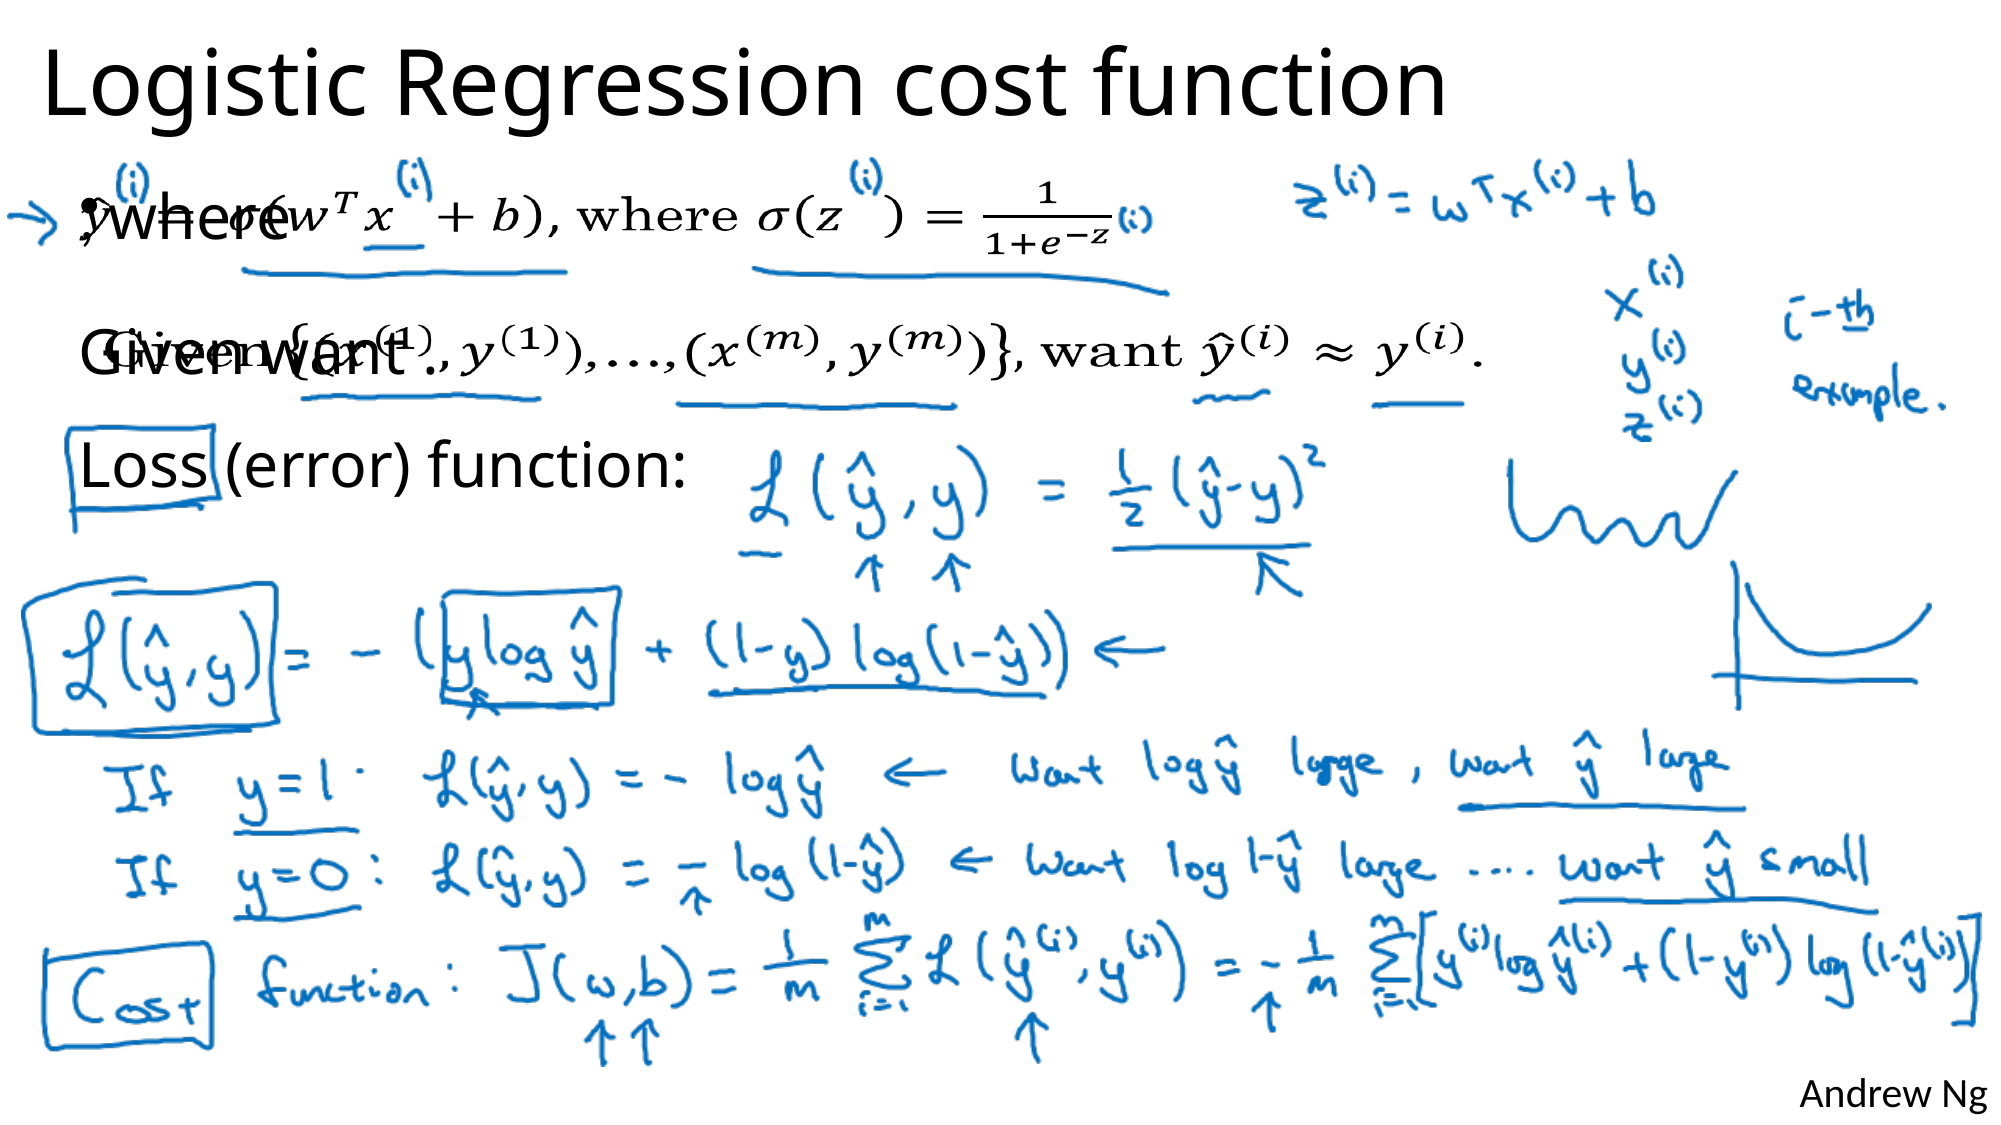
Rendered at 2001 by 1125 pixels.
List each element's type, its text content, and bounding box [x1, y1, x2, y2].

picture [7, 157, 1982, 1067]
title Logistic Regression cost function [25, 28, 1751, 157]
